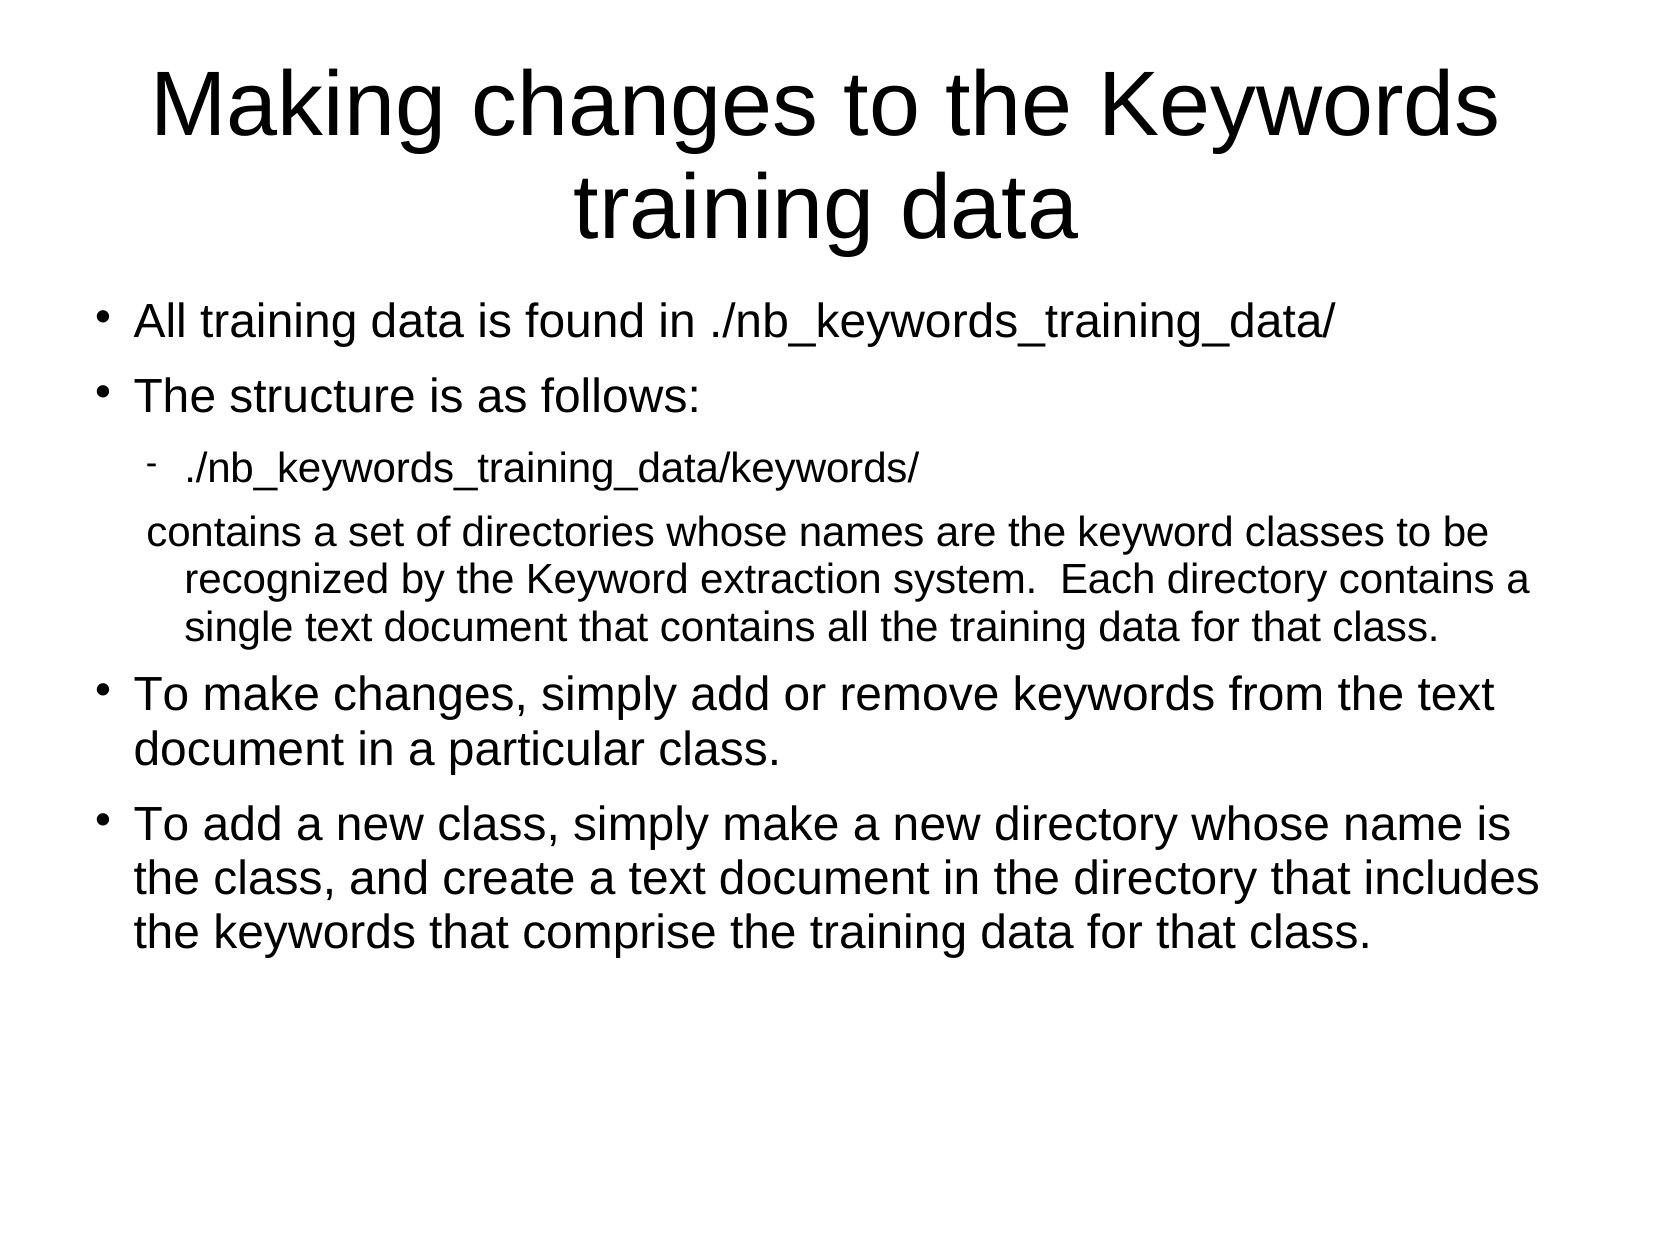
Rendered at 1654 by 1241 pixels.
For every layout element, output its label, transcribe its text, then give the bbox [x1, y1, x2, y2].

list All training data is found in ./nb_keywords_training_data/ The structure is as follows: ./nb_keywords_training_data/keywords/ contains a set of directories whose names are the keyword classes to be recognized by the Keyword extraction system. Each directory contains a single text document that contains all the training data for that class. To make changes, simply add or remove keywords from the text document in a particular class. To add a new class, simply make a new directory whose name is the class, and create a text document in the directory that includes the keywords that comprise the training data for that class. [82, 290, 1571, 1010]
title Making changes to the Keywords training data [82, 49, 1571, 257]
